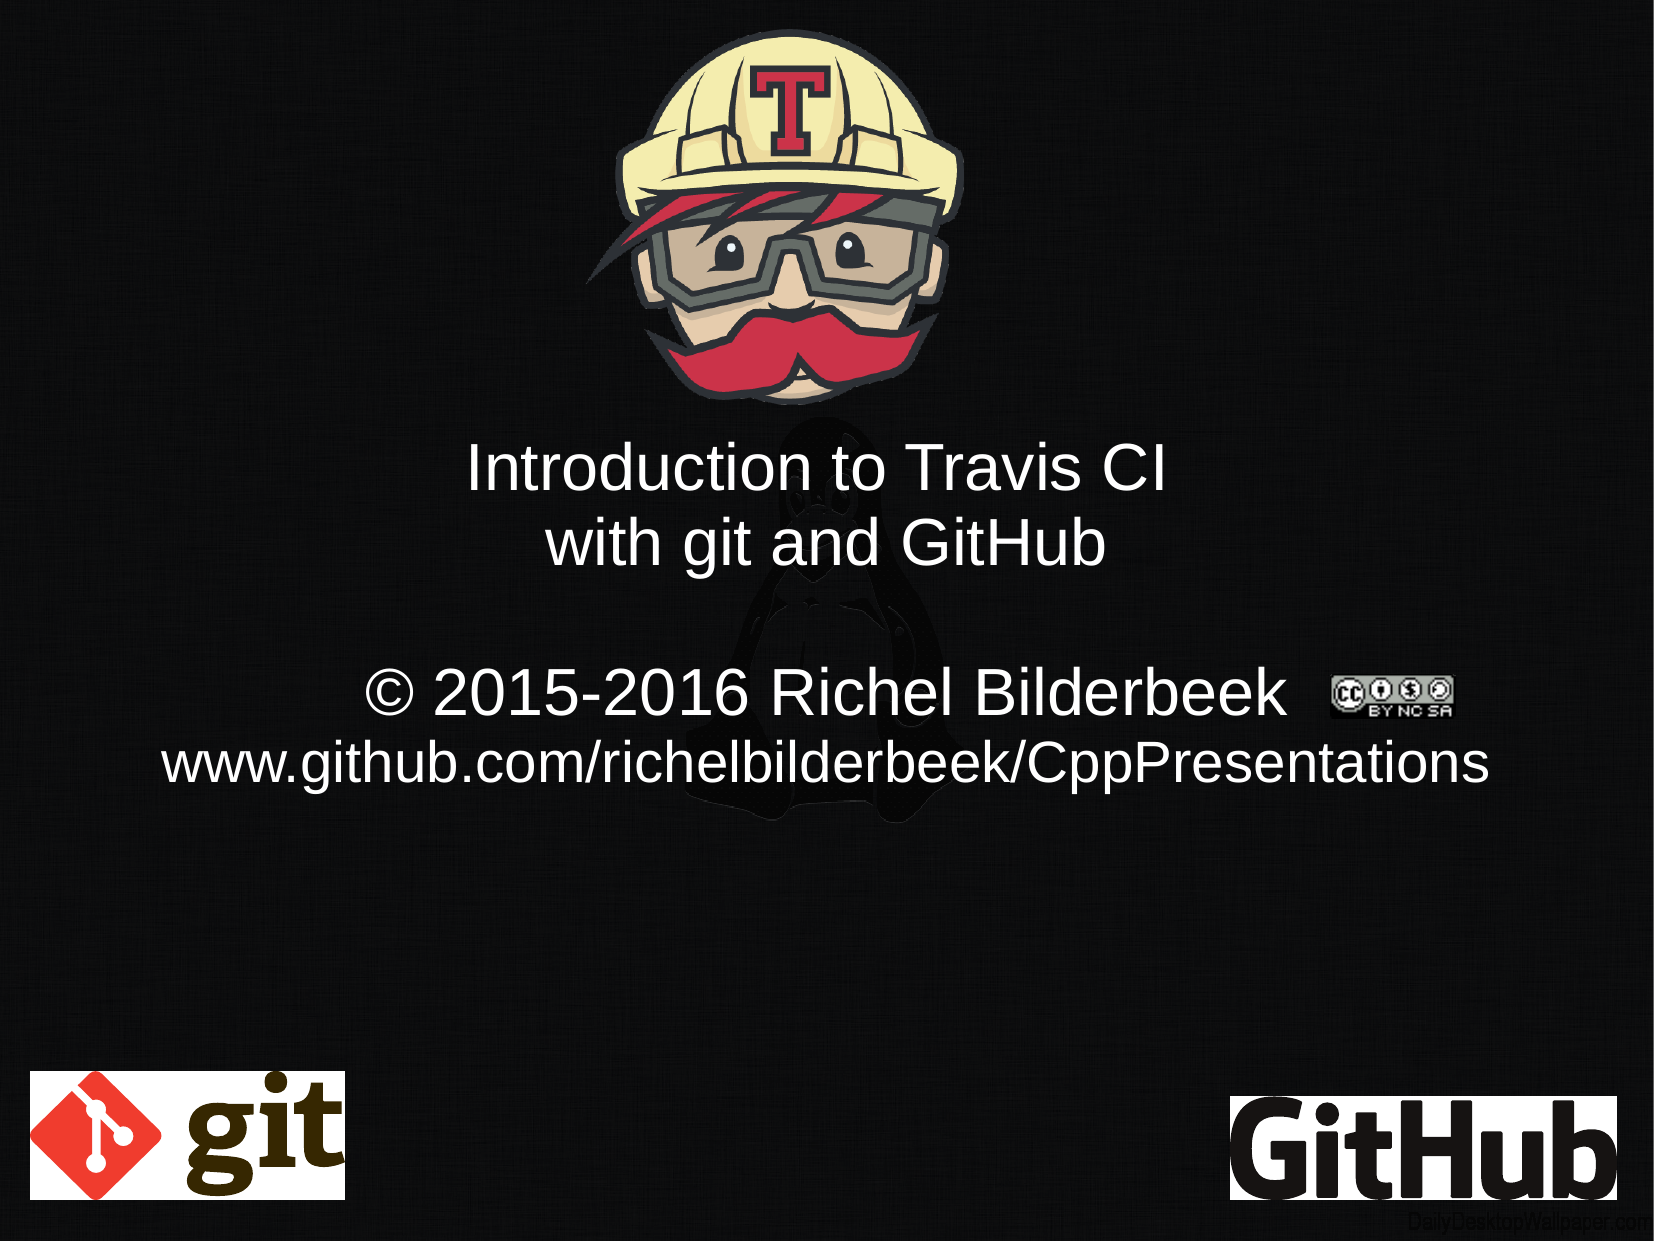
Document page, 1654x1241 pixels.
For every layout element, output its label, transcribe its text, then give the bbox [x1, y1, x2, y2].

picture [0, 0, 1654, 1241]
subtitle Introduction to Travis CI with git and GitHub © 2015-2016 Richel Bilderbeek www.github.com/richelbilderbeek/CppPresentations [82, 290, 1571, 1010]
